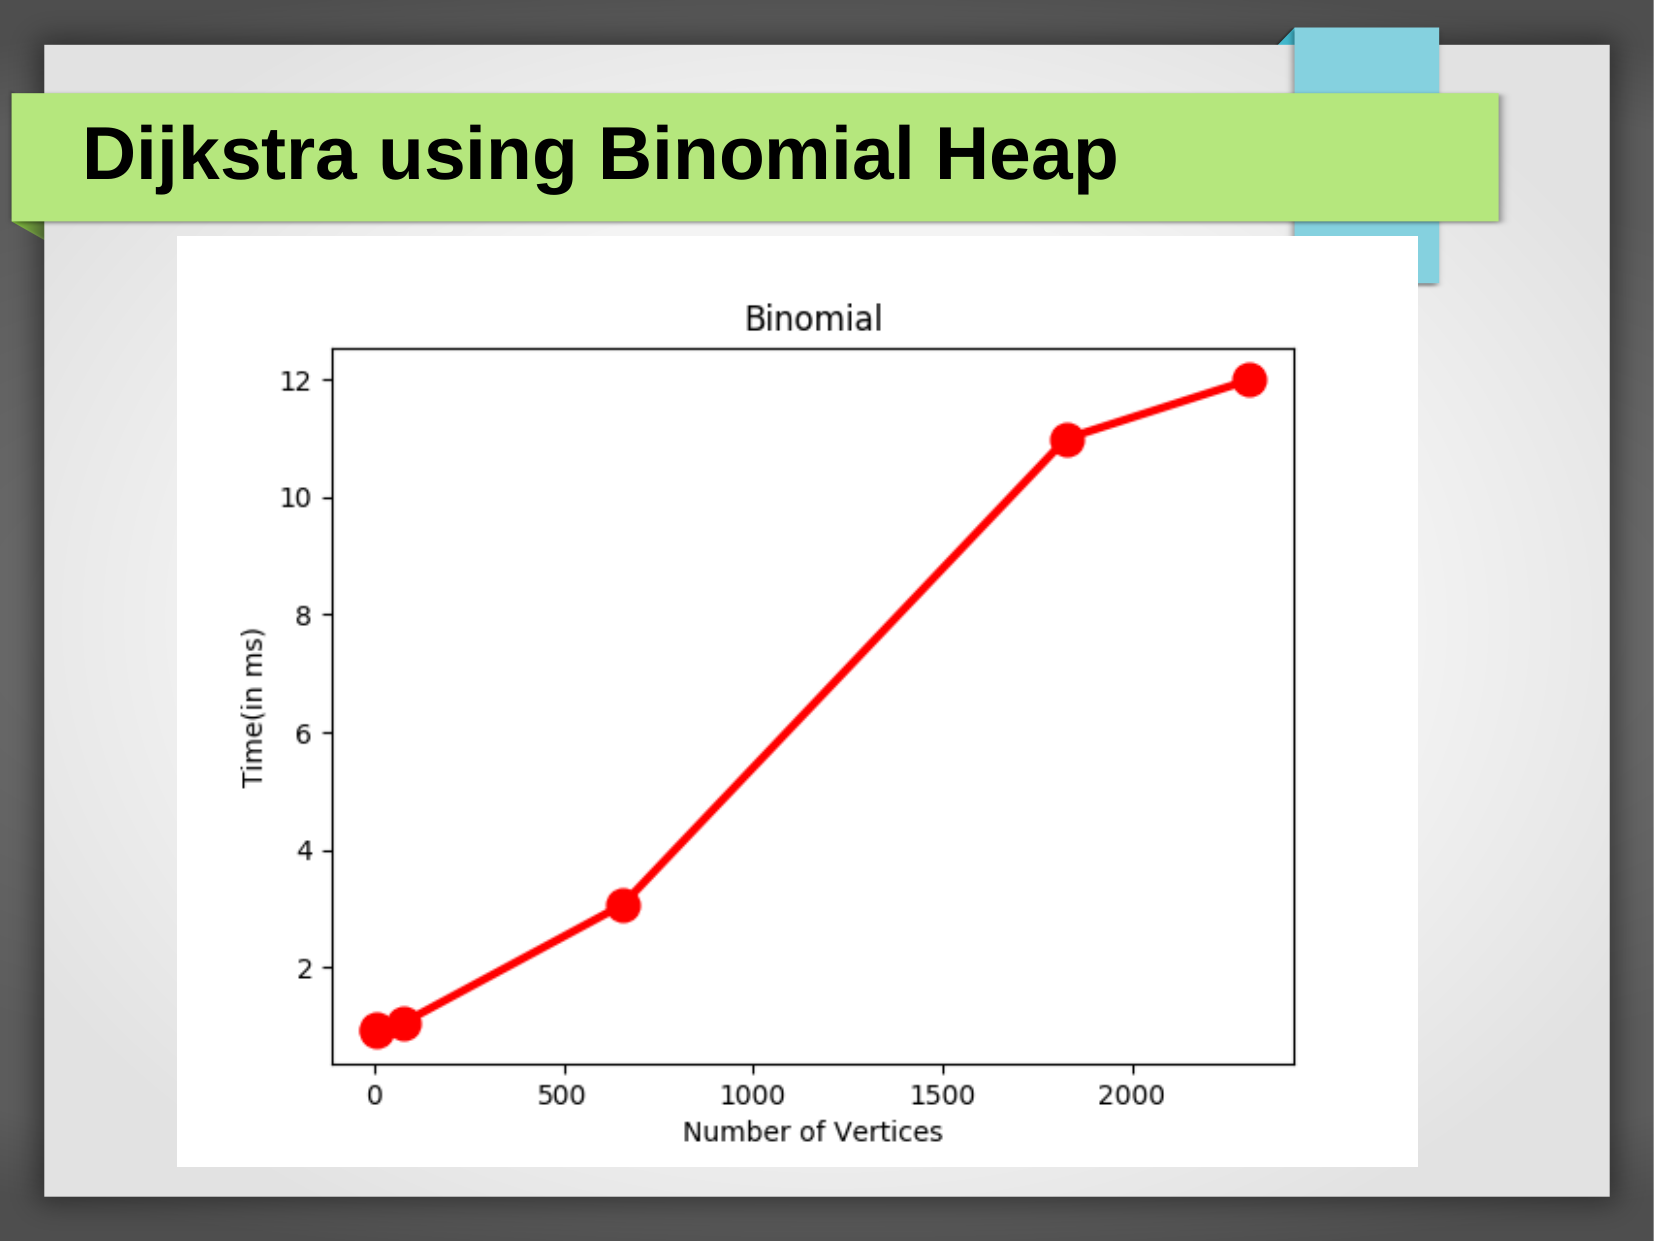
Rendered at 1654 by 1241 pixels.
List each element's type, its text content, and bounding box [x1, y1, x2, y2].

title Dijkstra using Binomial Heap [82, 94, 1264, 213]
picture [0, 0, 1654, 1241]
